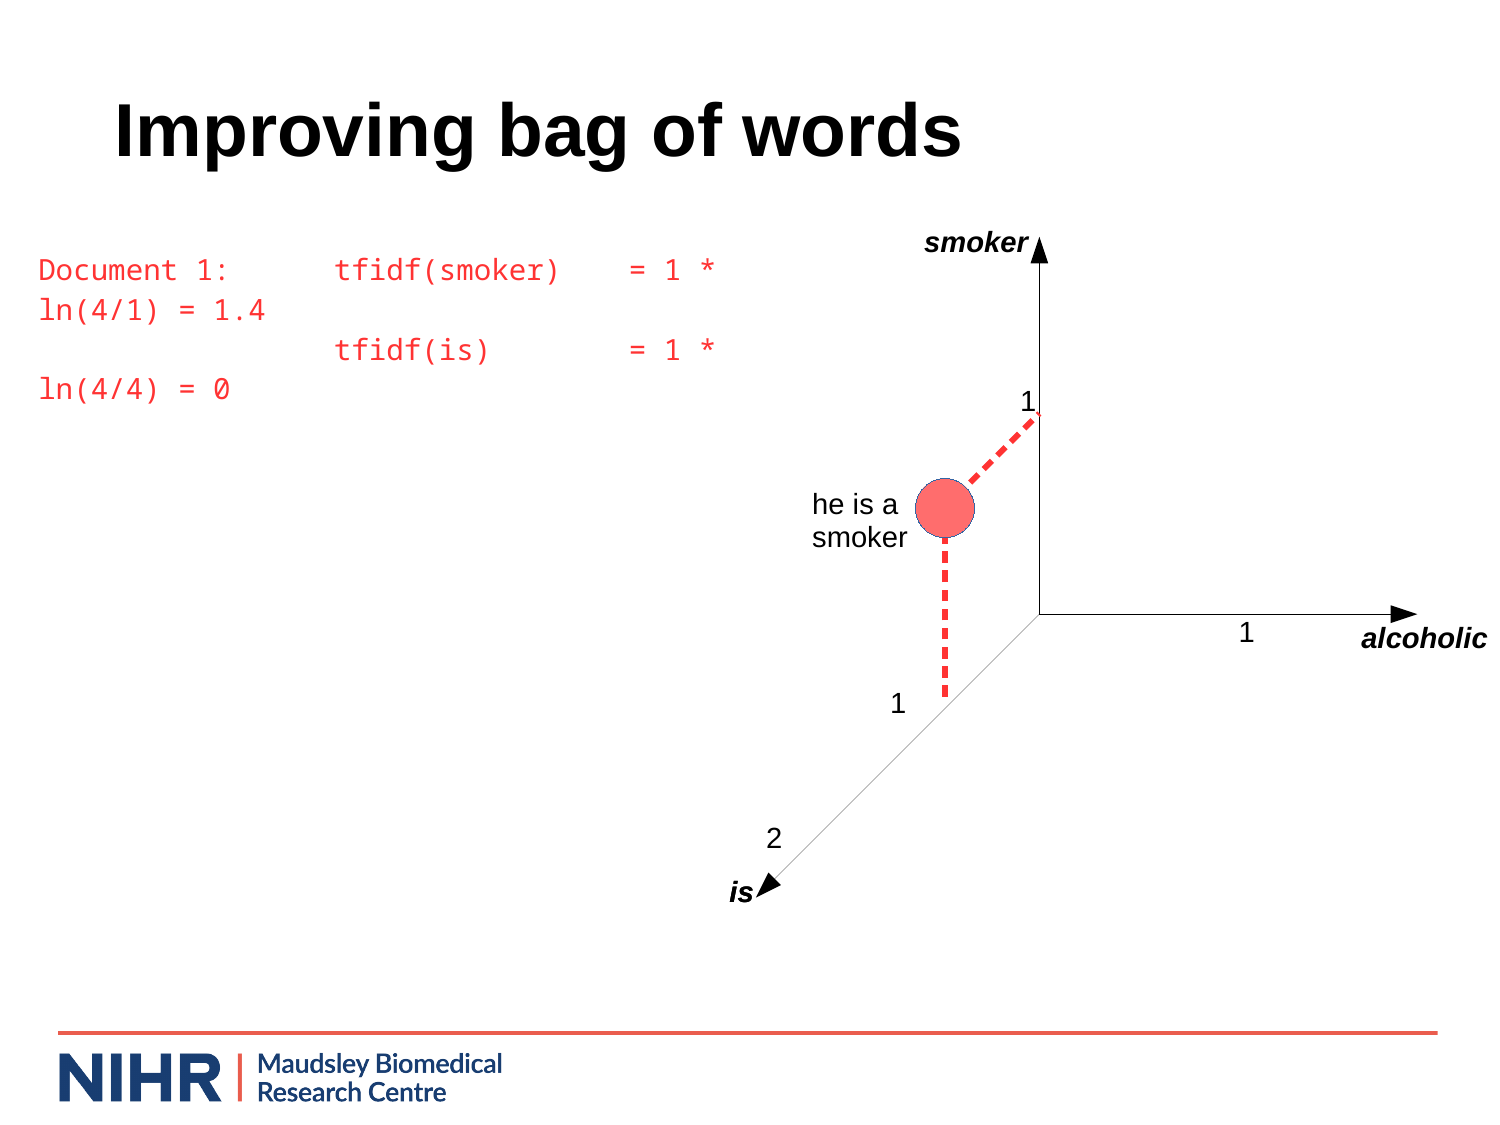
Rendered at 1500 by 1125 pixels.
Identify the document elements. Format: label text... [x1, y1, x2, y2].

picture [29, 1018, 531, 1125]
text_box 1 [875, 679, 922, 727]
text_box 1 [1223, 608, 1270, 656]
text_box 2 [751, 814, 798, 863]
text_box is [714, 868, 769, 916]
text_box 1 [1005, 377, 1052, 426]
text_box alcoholic [1346, 614, 1500, 662]
text_box Improving bag of words [100, 84, 1105, 180]
text_box Document 1: tfidf(smoker) = 1 * ln(4/1) = 1.4 tfidf(is) = 1 * ln(4/4) = 0 [23, 242, 798, 661]
text_box smoker [909, 218, 1044, 267]
text_box he is a smoker [797, 480, 923, 562]
text_box [923, 478, 975, 538]
